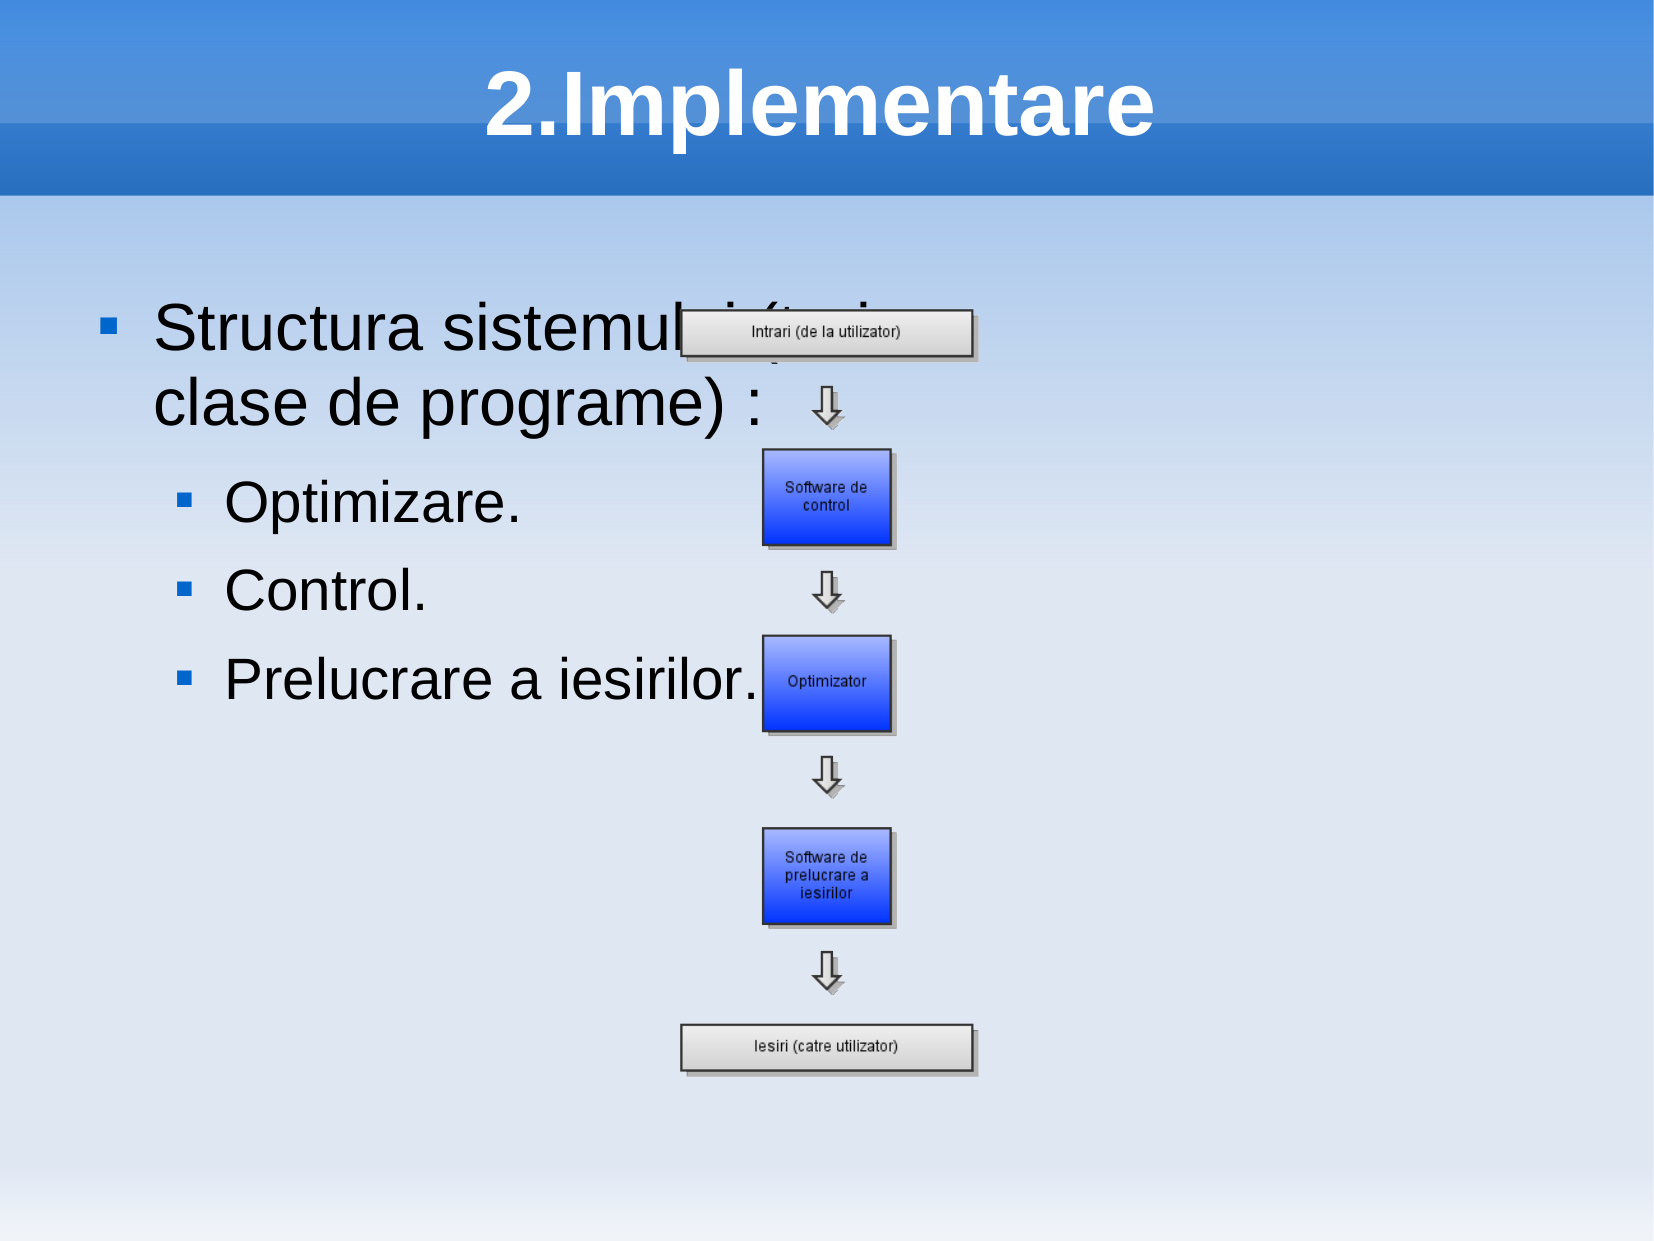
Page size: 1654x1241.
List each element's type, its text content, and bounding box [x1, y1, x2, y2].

list Structura sistemului (trei clase de programe) : Optimizare. Control. Prelucrare a iesirilor. [82, 290, 590, 1109]
title 2.Implementare [76, 0, 1565, 208]
picture [0, 0, 1654, 1241]
